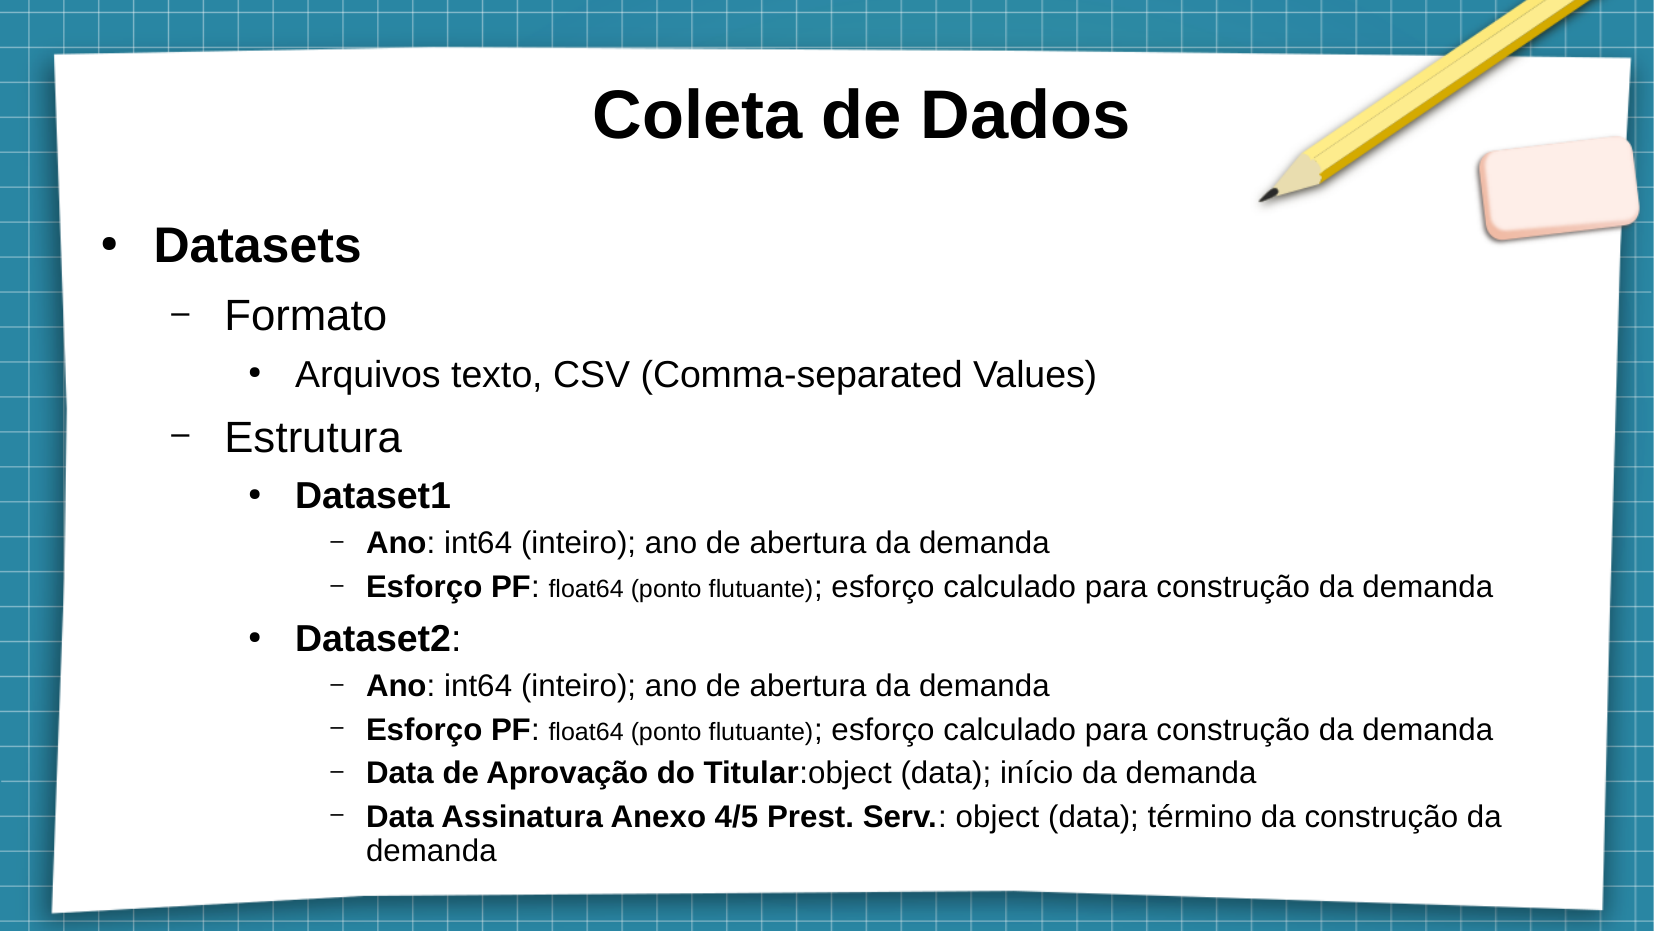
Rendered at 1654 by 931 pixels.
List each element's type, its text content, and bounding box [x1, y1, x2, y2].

picture [0, 0, 1654, 931]
list Datasets Formato Arquivos texto, CSV (Comma-separated Values) Estrutura Dataset1 Ano: int64 (inteiro); ano de abertura da demanda Esforço PF: float64 (ponto flutuante); esforço calculado para construção da demanda Dataset2: Ano: int64 (inteiro); ano de abertura da demanda Esforço PF: float64 (ponto flutuante); esforço calculado para construção da demanda Data de Aprovação do Titular:object (data); início da demanda Data Assinatura Anexo 4/5 Prest. Serv.: object (data); término da construção da demanda [82, 217, 1571, 758]
title Coleta de Dados [82, 37, 1571, 193]
